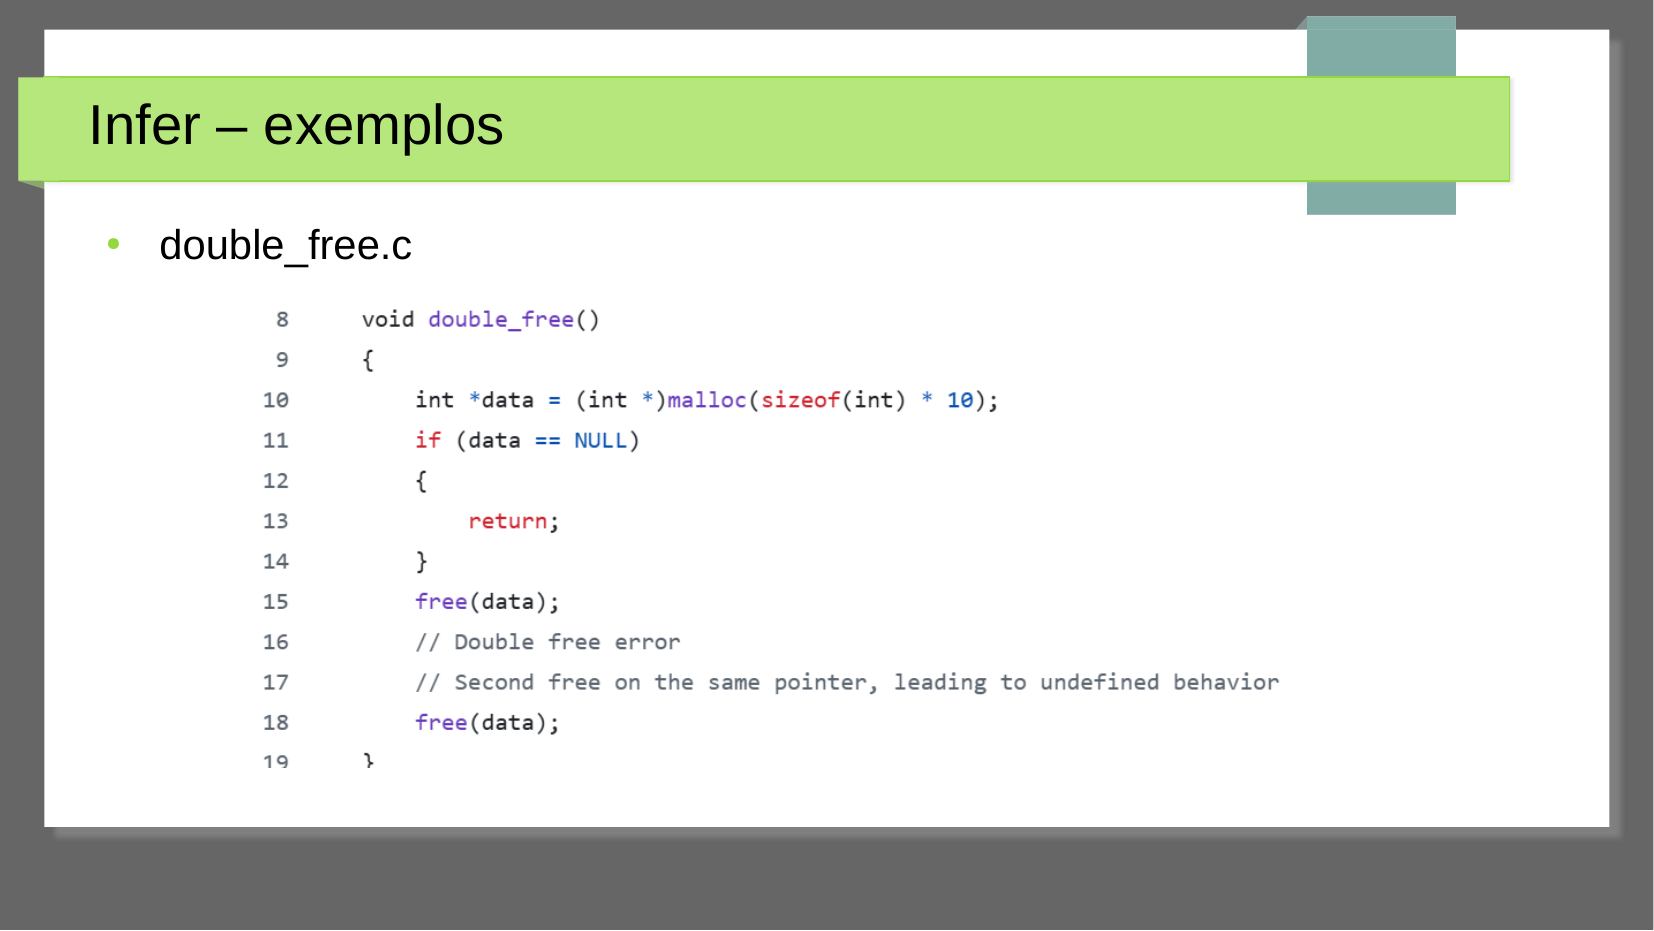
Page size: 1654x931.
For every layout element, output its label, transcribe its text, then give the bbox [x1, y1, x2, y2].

title Infer – exemplos [88, 73, 1506, 178]
list double_free.c [88, 221, 1565, 813]
picture [211, 298, 1300, 768]
